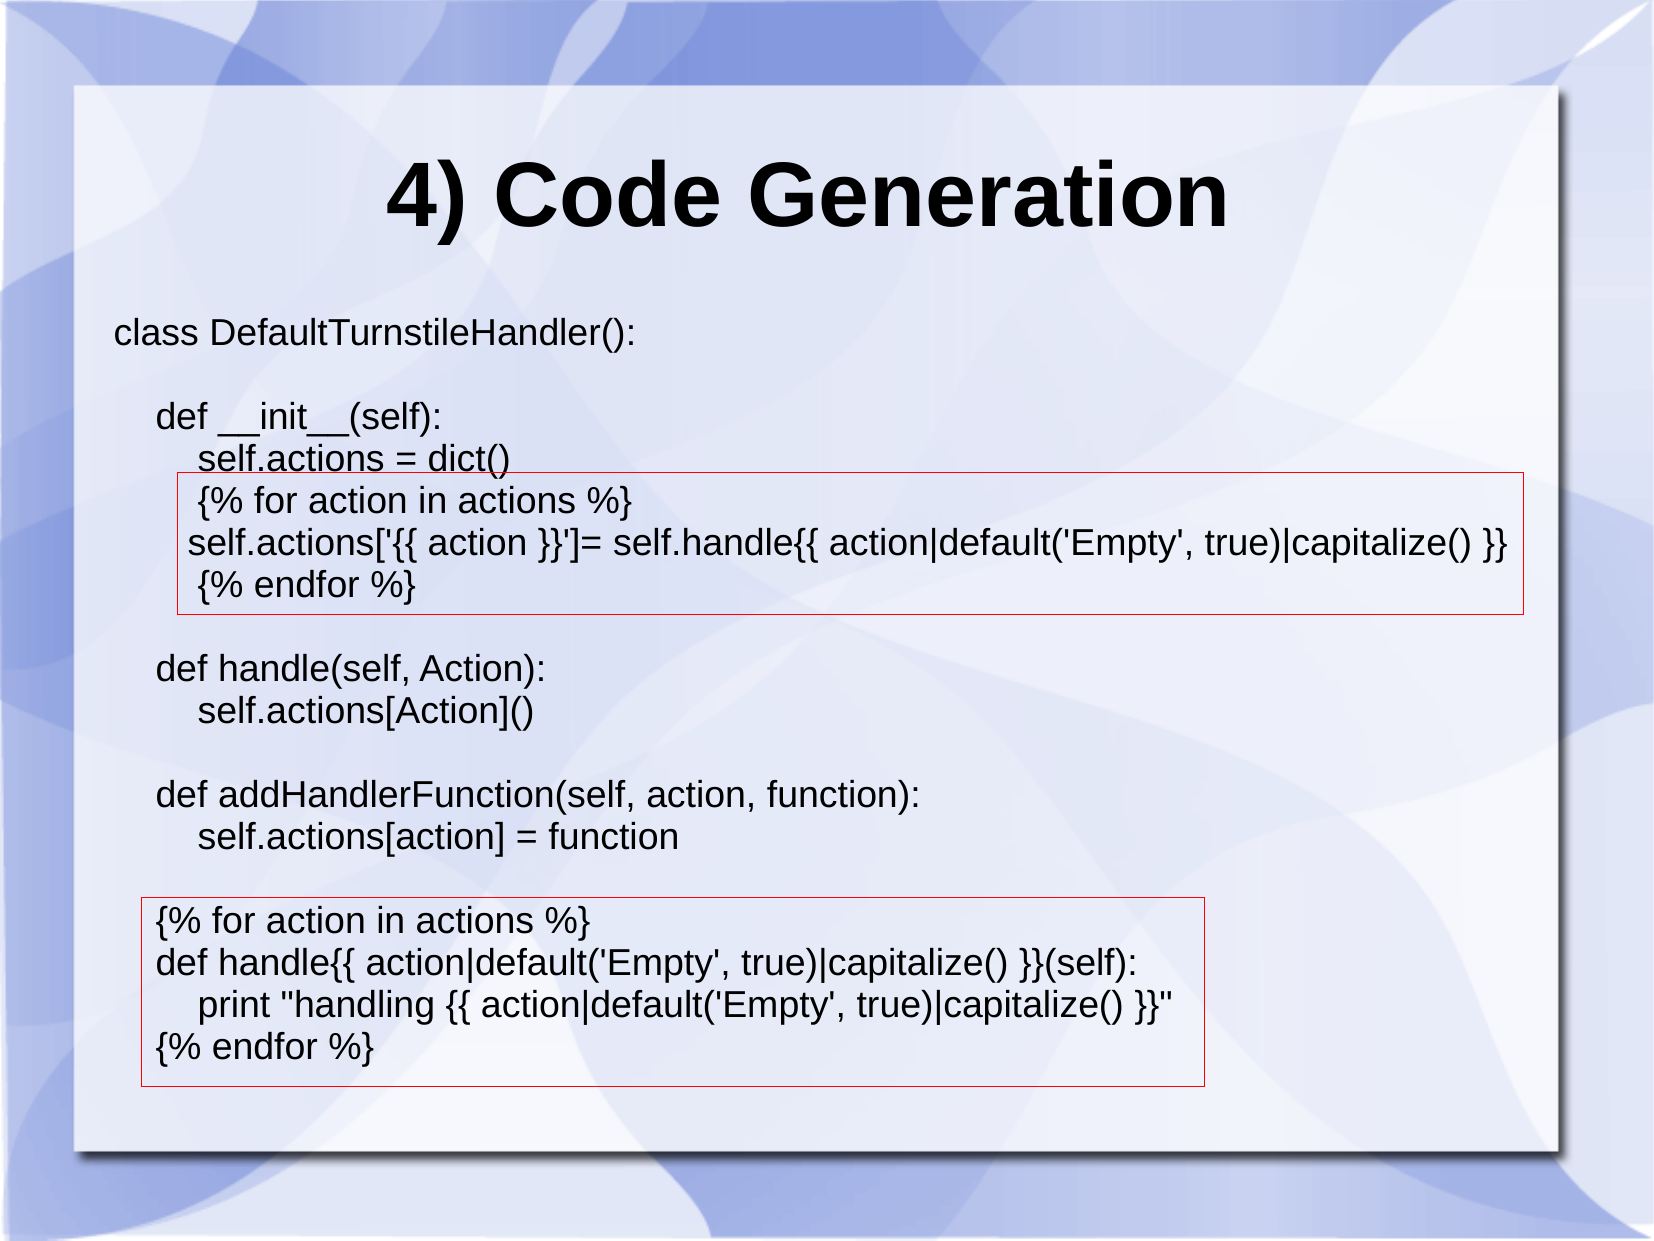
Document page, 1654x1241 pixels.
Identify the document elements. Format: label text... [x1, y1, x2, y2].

picture [0, 0, 1654, 1241]
title 4) Code Generation [82, 90, 1536, 298]
text_box class DefaultTurnstileHandler(): def __init__(self): self.actions = dict() {% for action in actions %} self.actions['{{ action }}']= self.handle{{ action|default('Empty', true)|capitalize() }} {% endfor %} def handle(self, Action): self.actions[Action]() def addHandlerFunction(self, action, function): self.actions[action] = function {% for action in actions %} def handle{{ action|default('Empty', true)|capitalize() }}(self): print "handling {{ action|default('Empty', true)|capitalize() }}" {% endfor %} [178, 473, 1523, 614]
text_box class DefaultTurnstileHandler(): def __init__(self): self.actions = dict() {% for action in actions %} self.actions['{{ action }}']= self.handle{{ action|default('Empty', true)|capitalize() }} {% endfor %} def handle(self, Action): self.actions[Action]() def addHandlerFunction(self, action, function): self.actions[action] = function {% for action in actions %} def handle{{ action|default('Empty', true)|capitalize() }}(self): print "handling {{ action|default('Empty', true)|capitalize() }}" {% endfor %} [98, 304, 1524, 1075]
text_box class DefaultTurnstileHandler(): def __init__(self): self.actions = dict() {% for action in actions %} self.actions['{{ action }}']= self.handle{{ action|default('Empty', true)|capitalize() }} {% endfor %} def handle(self, Action): self.actions[Action]() def addHandlerFunction(self, action, function): self.actions[action] = function {% for action in actions %} def handle{{ action|default('Empty', true)|capitalize() }}(self): print "handling {{ action|default('Empty', true)|capitalize() }}" {% endfor %} [142, 898, 1204, 1075]
